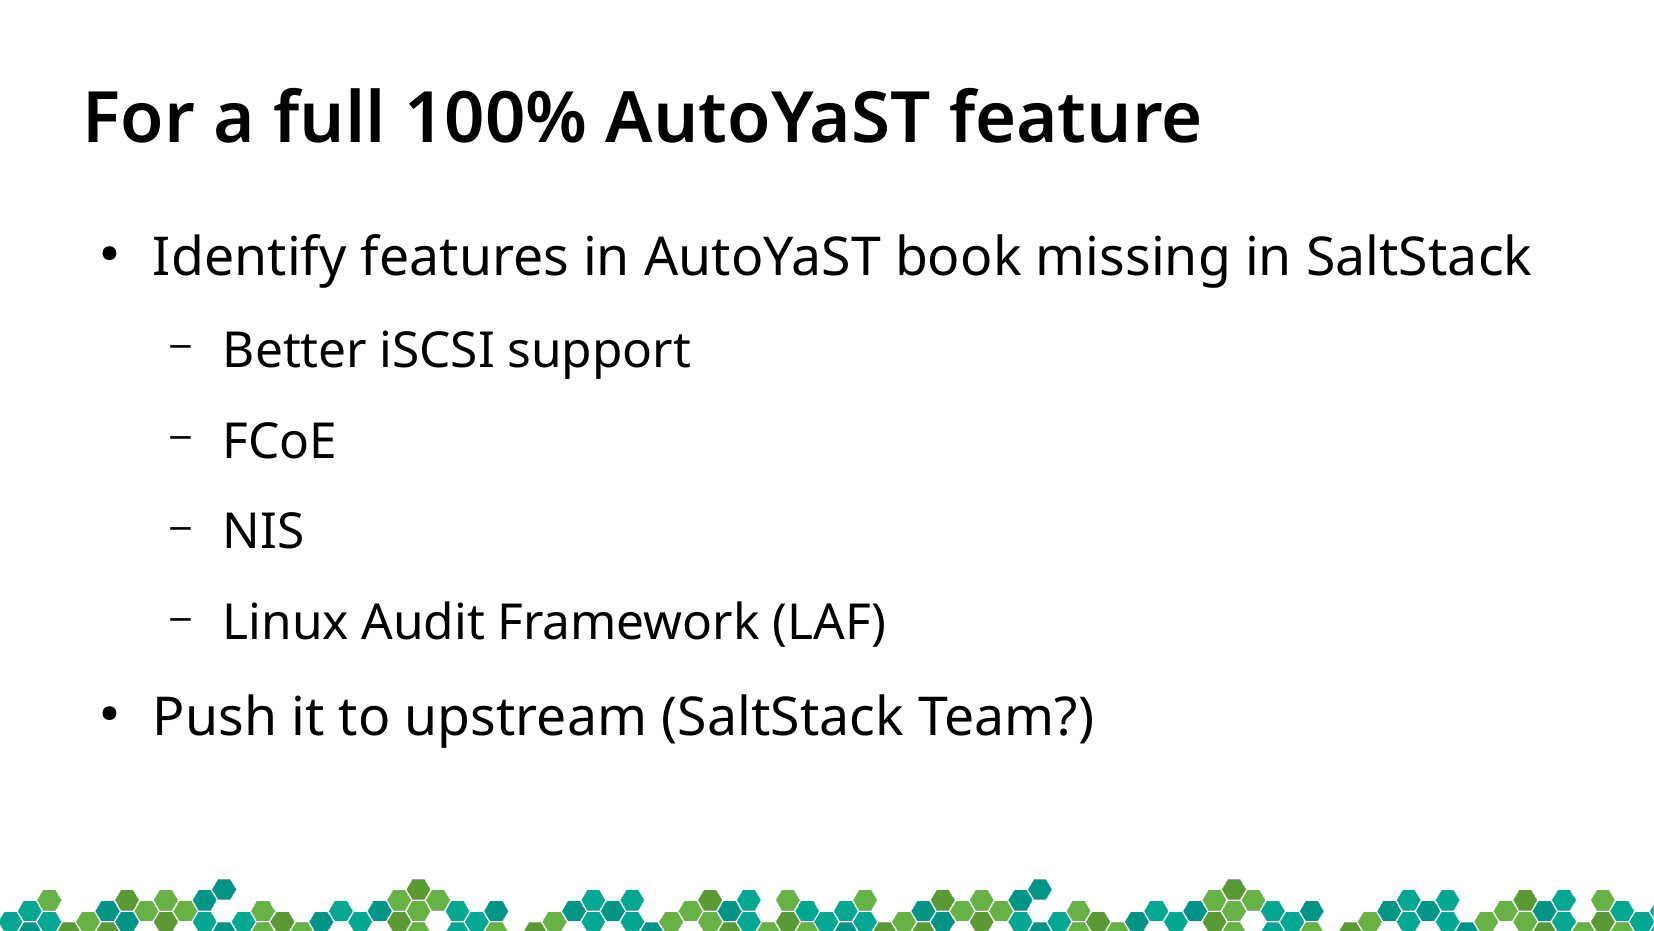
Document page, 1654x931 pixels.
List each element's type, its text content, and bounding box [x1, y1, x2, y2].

list Identify features in AutoYaST book missing in SaltStack Better iSCSI support FCoE NIS Linux Audit Framework (LAF) Push it to upstream (SaltStack Team?) [82, 217, 1571, 758]
title For a full 100% AutoYaST feature [82, 37, 1571, 193]
picture [0, 871, 1654, 931]
